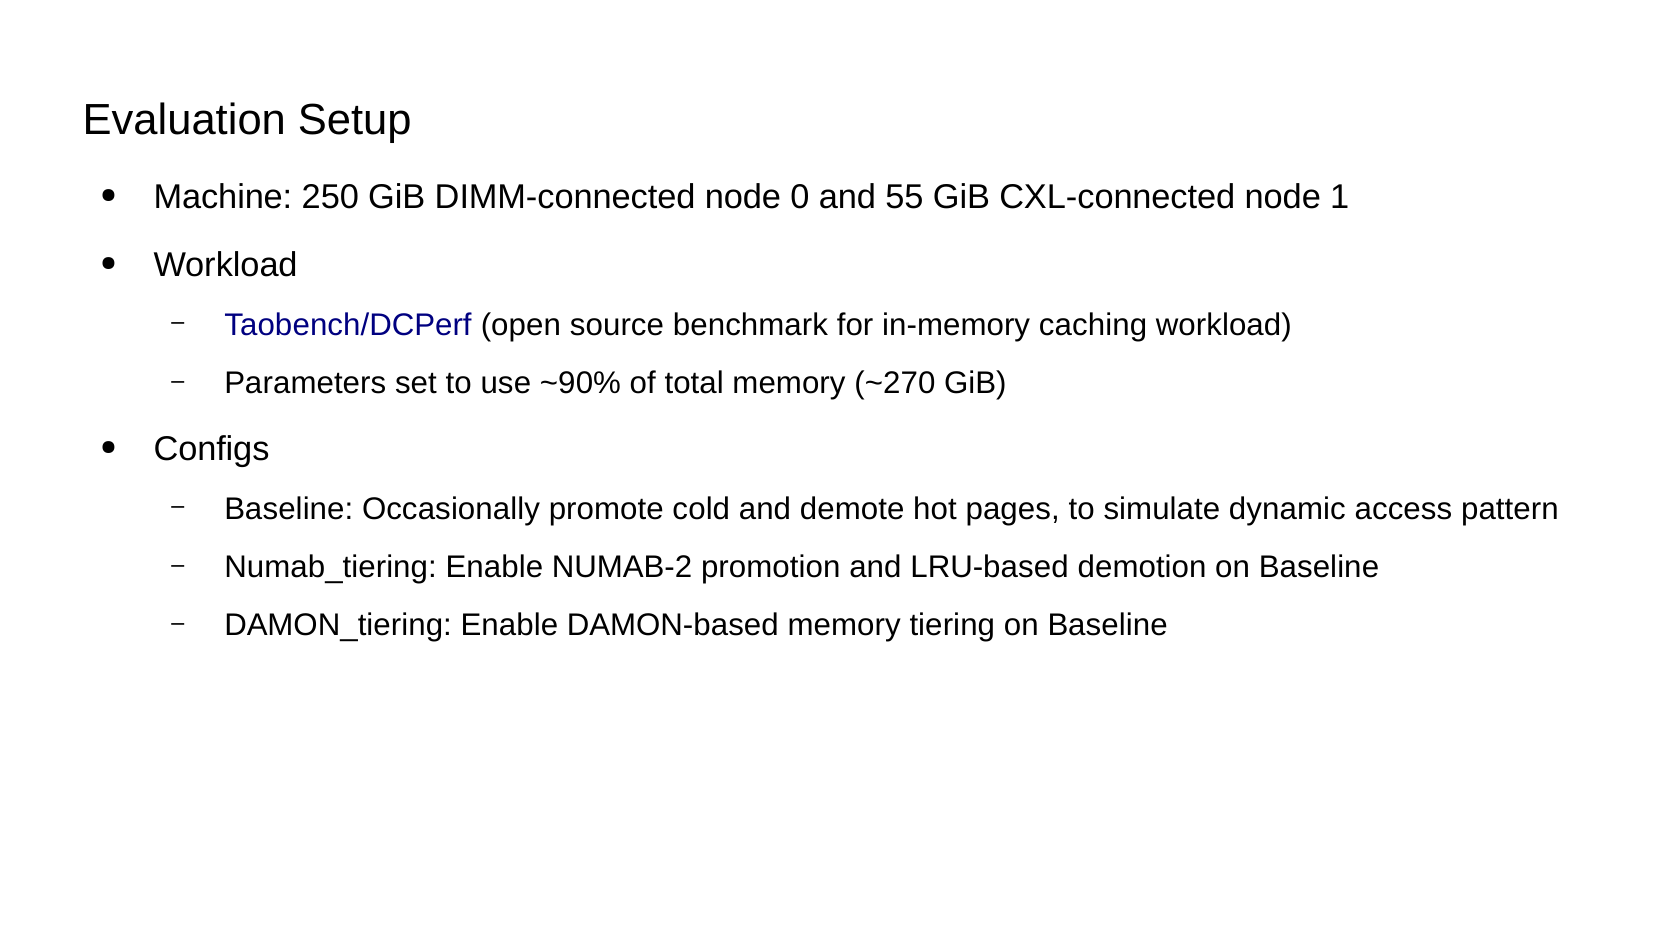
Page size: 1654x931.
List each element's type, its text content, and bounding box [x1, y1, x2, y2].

list Machine: 250 GiB DIMM-connected node 0 and 55 GiB CXL-connected node 1 Workload Taobench/DCPerf (open source benchmark for in-memory caching workload) Parameters set to use ~90% of total memory (~270 GiB) Configs Baseline: Occasionally promote cold and demote hot pages, to simulate dynamic access pattern Numab_tiering: Enable NUMAB-2 promotion and LRU-based demotion on Baseline DAMON_tiering: Enable DAMON-based memory tiering on Baseline [82, 177, 1571, 833]
title Evaluation Setup [82, 81, 1571, 157]
